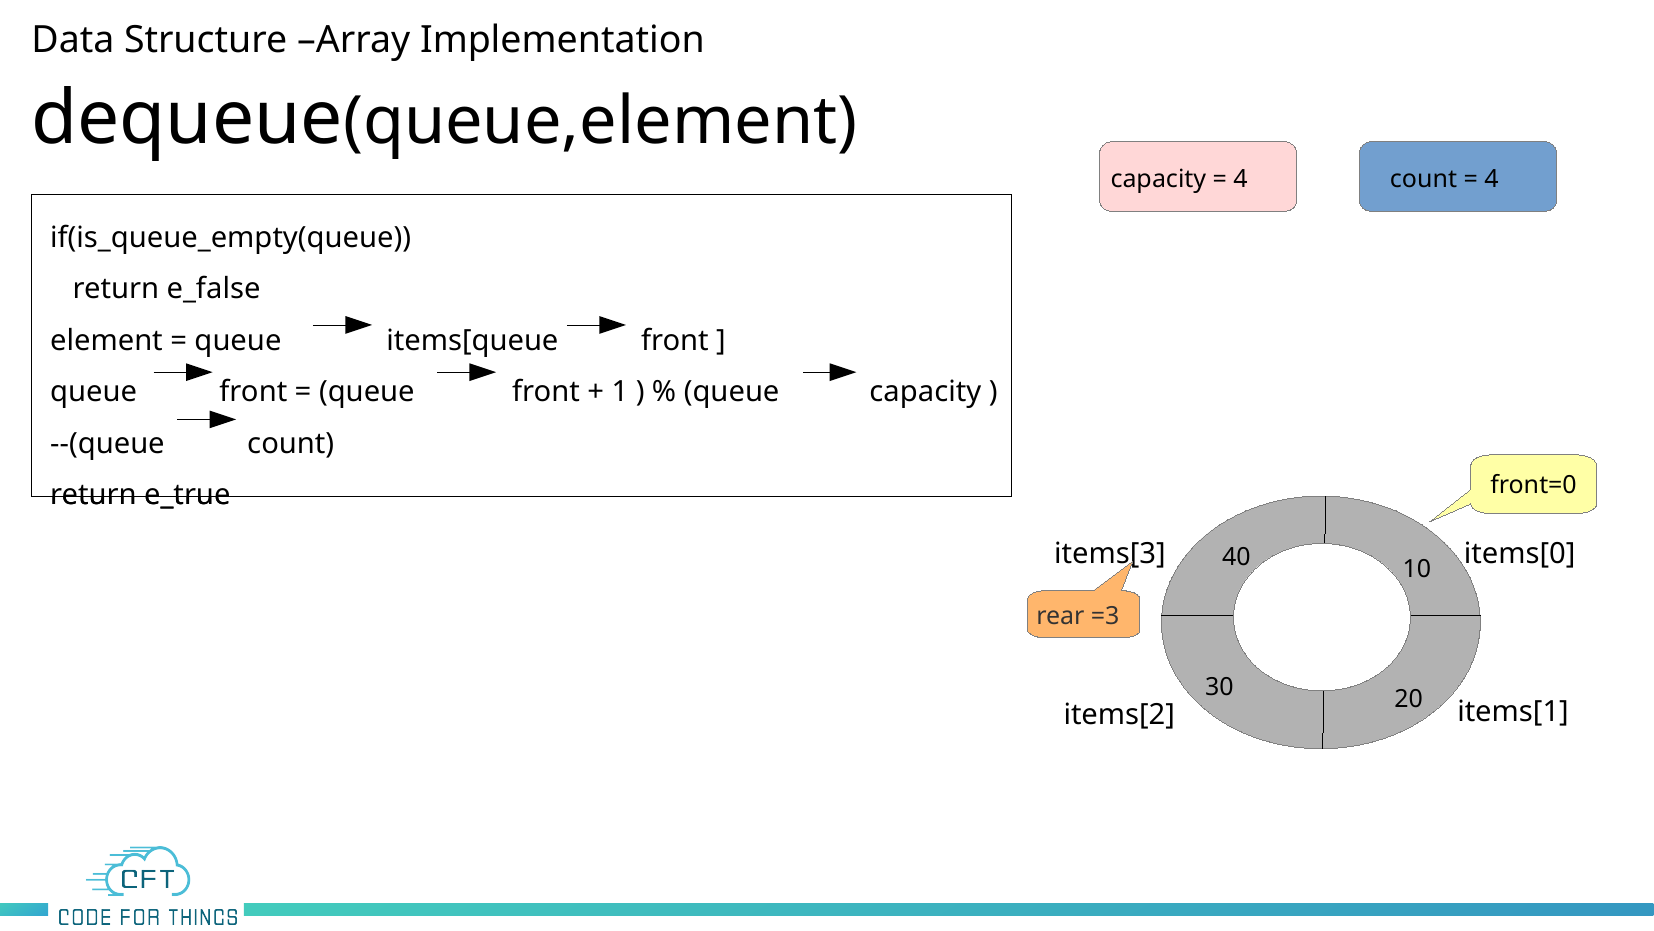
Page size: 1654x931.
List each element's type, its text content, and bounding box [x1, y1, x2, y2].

text_box [1361, 206, 1555, 212]
text_box [31, 194, 1012, 497]
text_box [1094, 561, 1133, 590]
text_box items[1] [1442, 682, 1609, 732]
text_box [1359, 141, 1557, 153]
picture [59, 846, 237, 925]
text_box front=0 [1429, 454, 1597, 522]
text_box items[2] [1048, 685, 1208, 735]
text_box 30 [1190, 661, 1253, 706]
text_box 40 [1207, 531, 1270, 576]
text_box rear =3 [1021, 590, 1148, 635]
text_box items[3] [1039, 524, 1208, 574]
text_box if(is_queue_empty(queue)) return e_false element = queue items[queue front ] queue front = (queue front + 1 ) % (queue capacity ) --(queue count) return e_true [35, 208, 1028, 523]
text_box [1101, 206, 1295, 212]
text_box [1099, 141, 1297, 153]
text_box 10 [1387, 543, 1450, 588]
text_box items[0] [1449, 524, 1609, 574]
text_box capacity = 4 [1089, 153, 1312, 206]
text_box [1161, 496, 1481, 749]
text_box 20 [1379, 673, 1442, 718]
text_box count = 4 [1349, 153, 1571, 206]
title Data Structure –Array Implementation dequeue(queue,element) [31, 12, 1535, 166]
